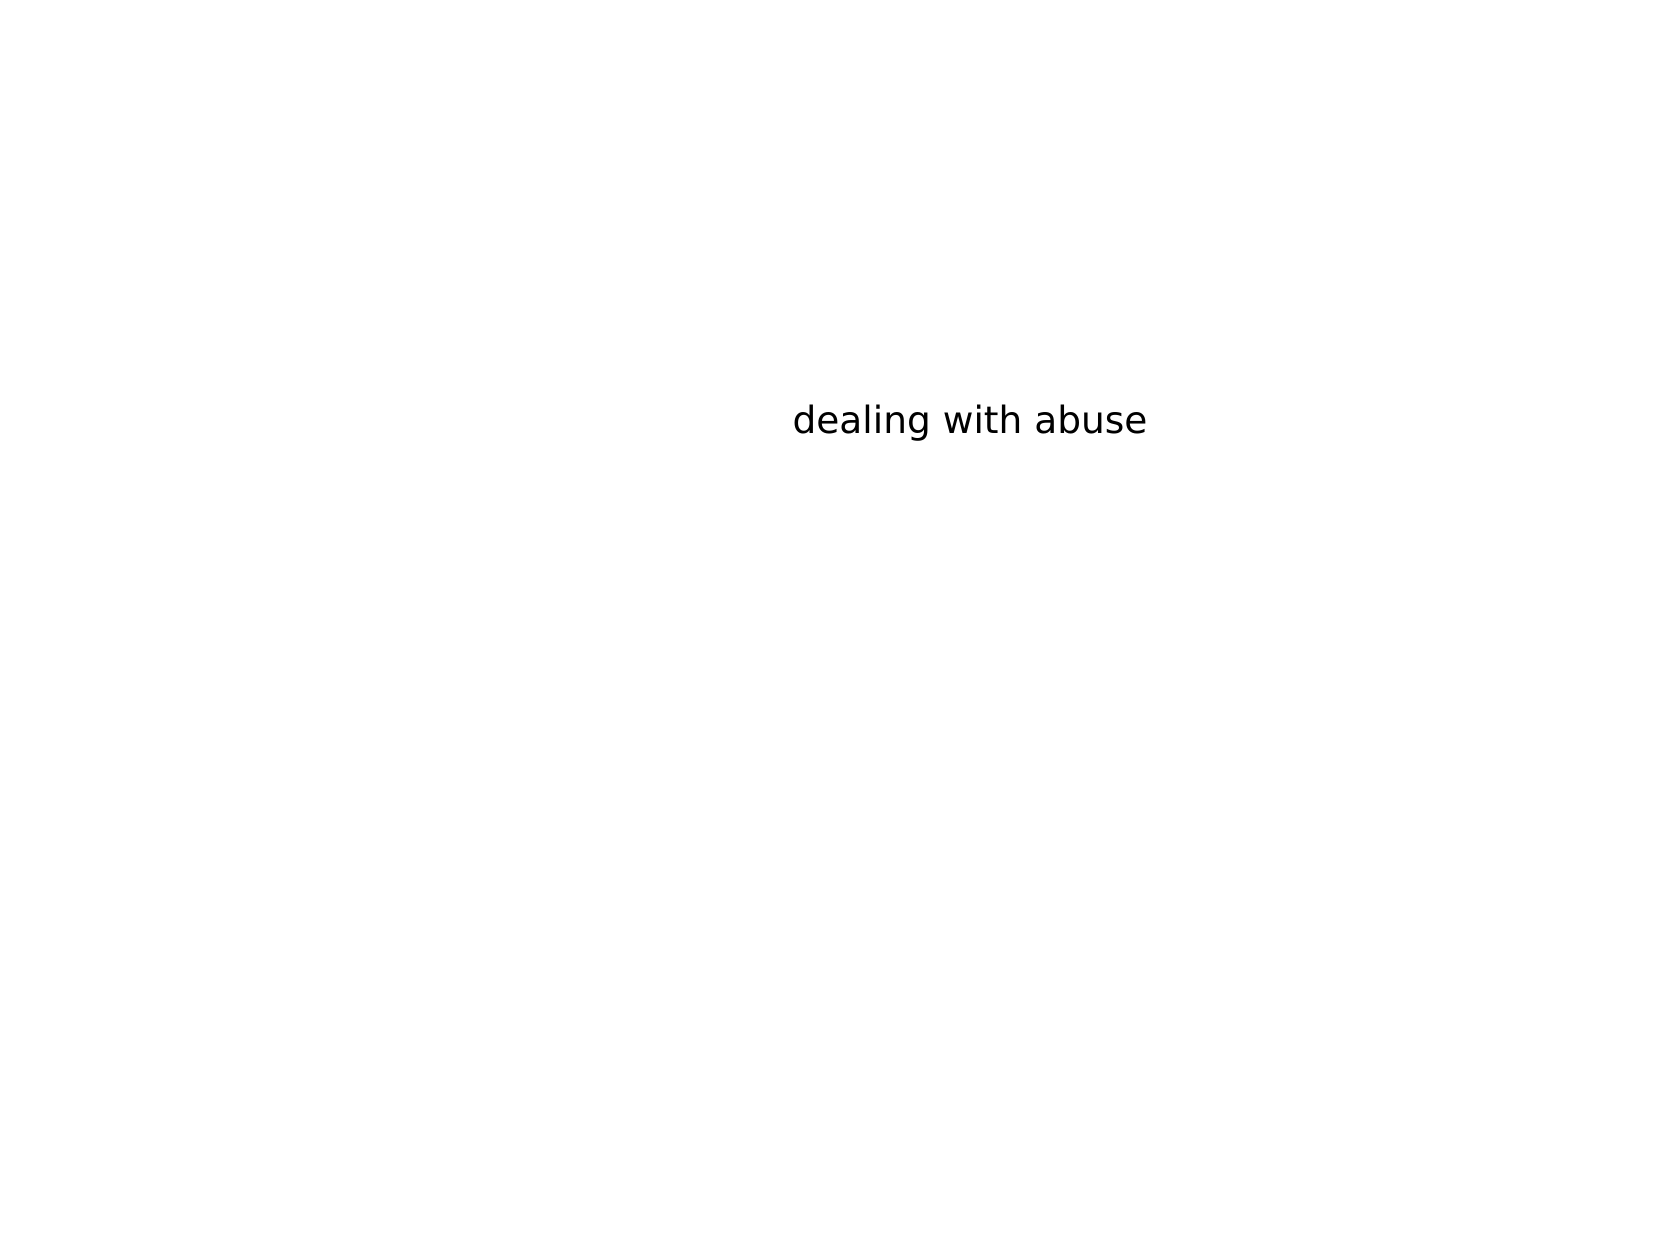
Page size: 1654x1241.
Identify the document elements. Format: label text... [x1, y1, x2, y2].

text_box dealing with abuse [777, 391, 1163, 451]
